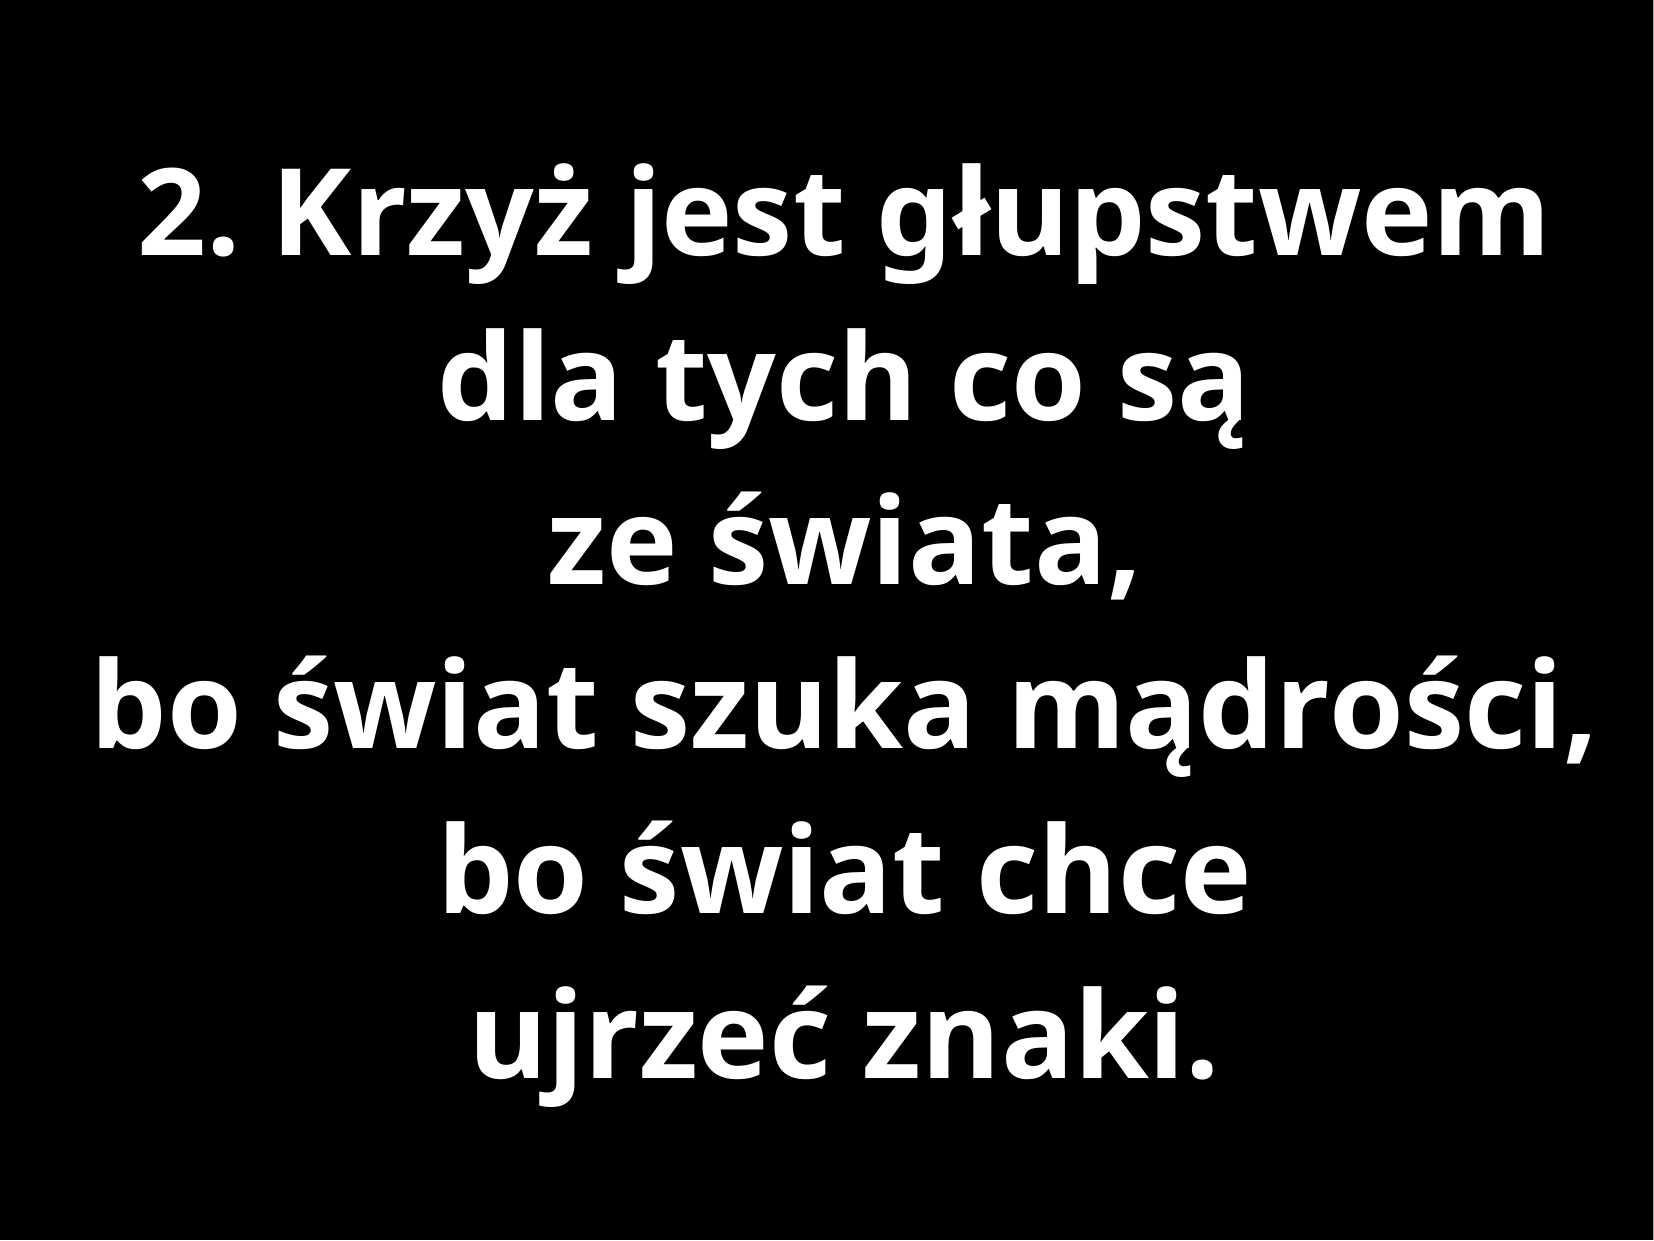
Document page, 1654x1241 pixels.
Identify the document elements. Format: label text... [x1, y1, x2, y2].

subtitle 2. Krzyż jest głupstwem dla tych co są ze świata, bo świat szuka mądrości, bo świat chce ujrzeć znaki. [0, 0, 1654, 1241]
